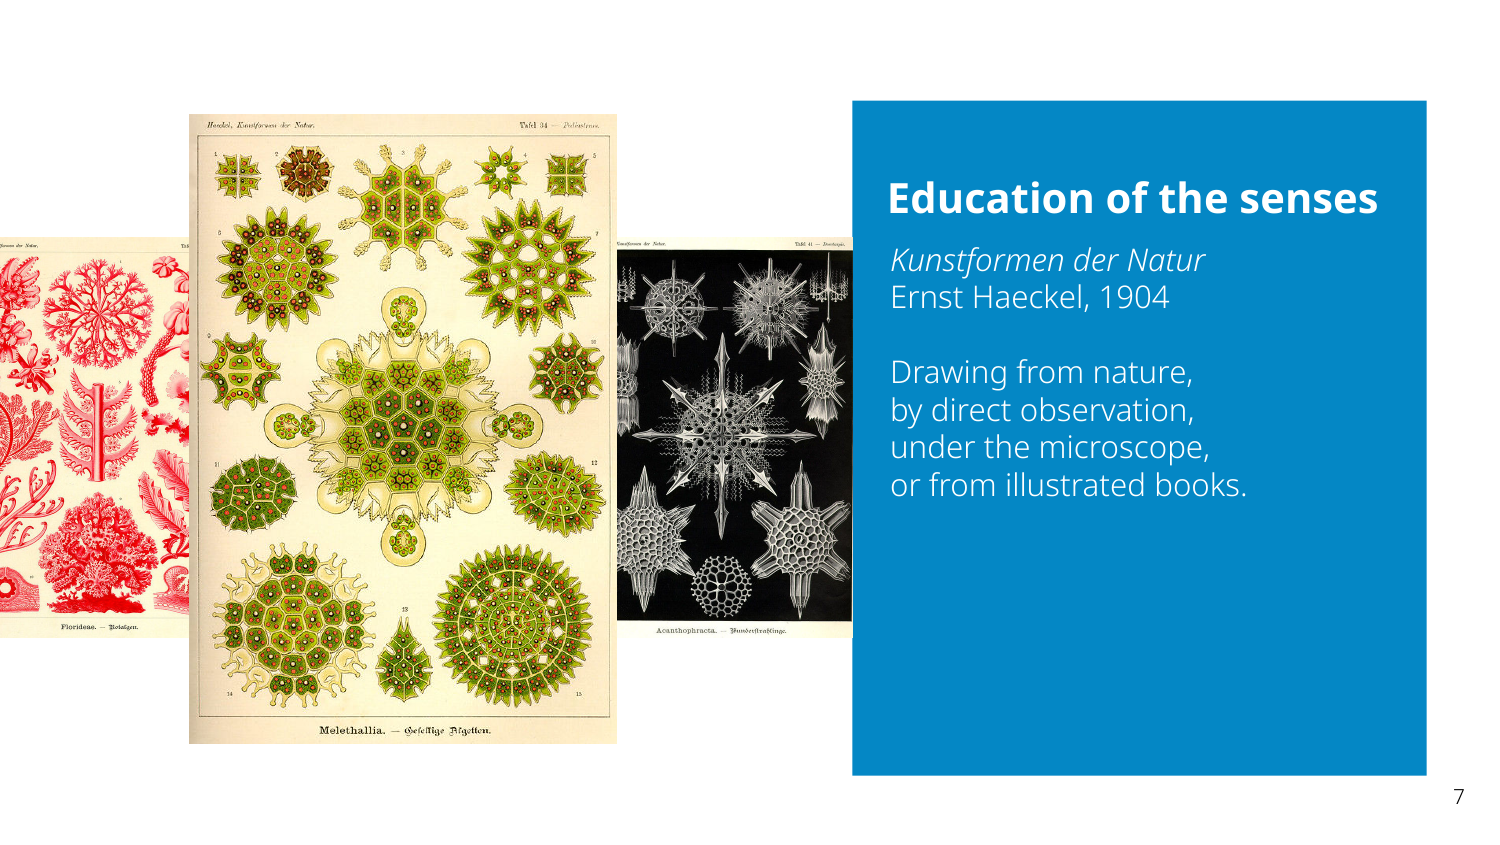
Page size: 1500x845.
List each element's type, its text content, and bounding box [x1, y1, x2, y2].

title Education of the senses [871, 168, 1439, 245]
picture [0, 114, 852, 744]
title Kunstformen der Natur Ernst Haeckel, 1904 Drawing from nature, by direct observation, under the microscope, or from illustrated books. [875, 245, 1388, 530]
